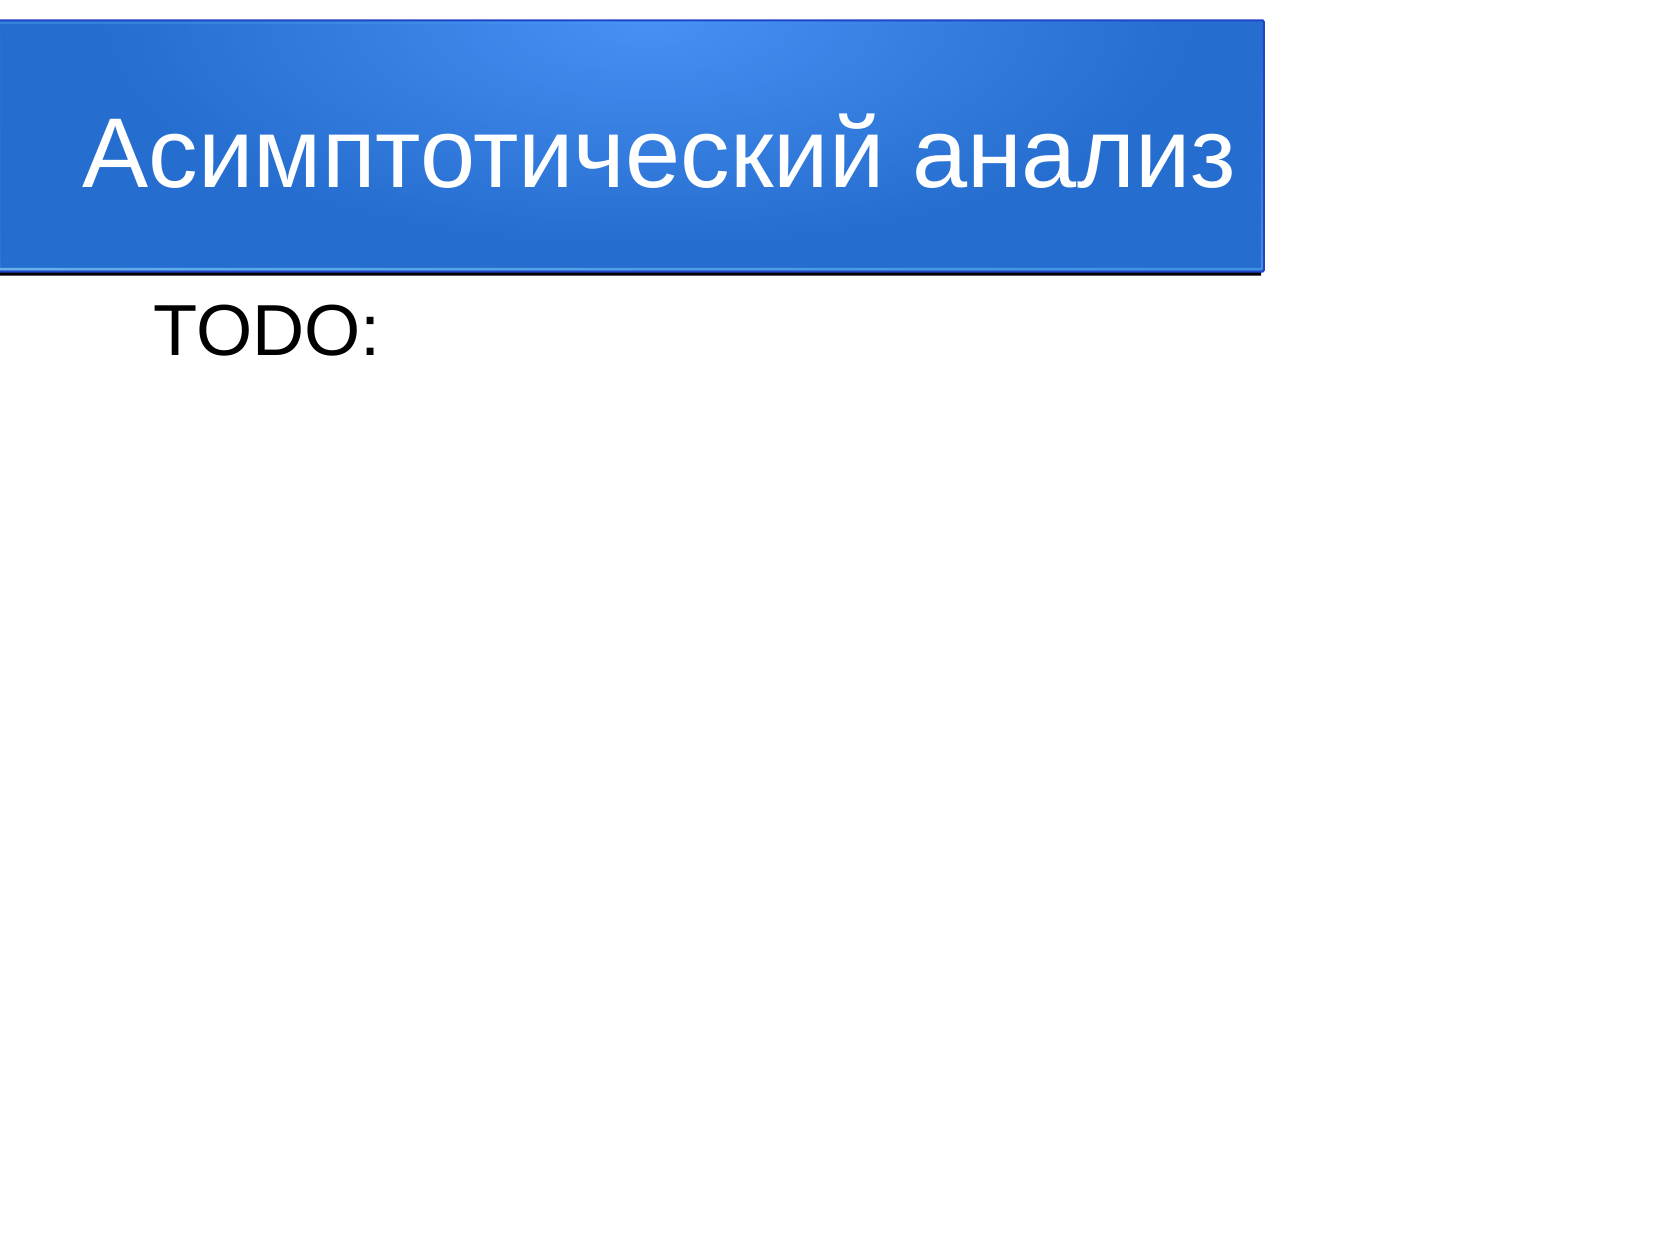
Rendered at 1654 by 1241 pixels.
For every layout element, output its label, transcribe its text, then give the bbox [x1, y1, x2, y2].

list TODO: [82, 290, 1538, 1010]
title Асимптотический анализ [82, 37, 1250, 269]
